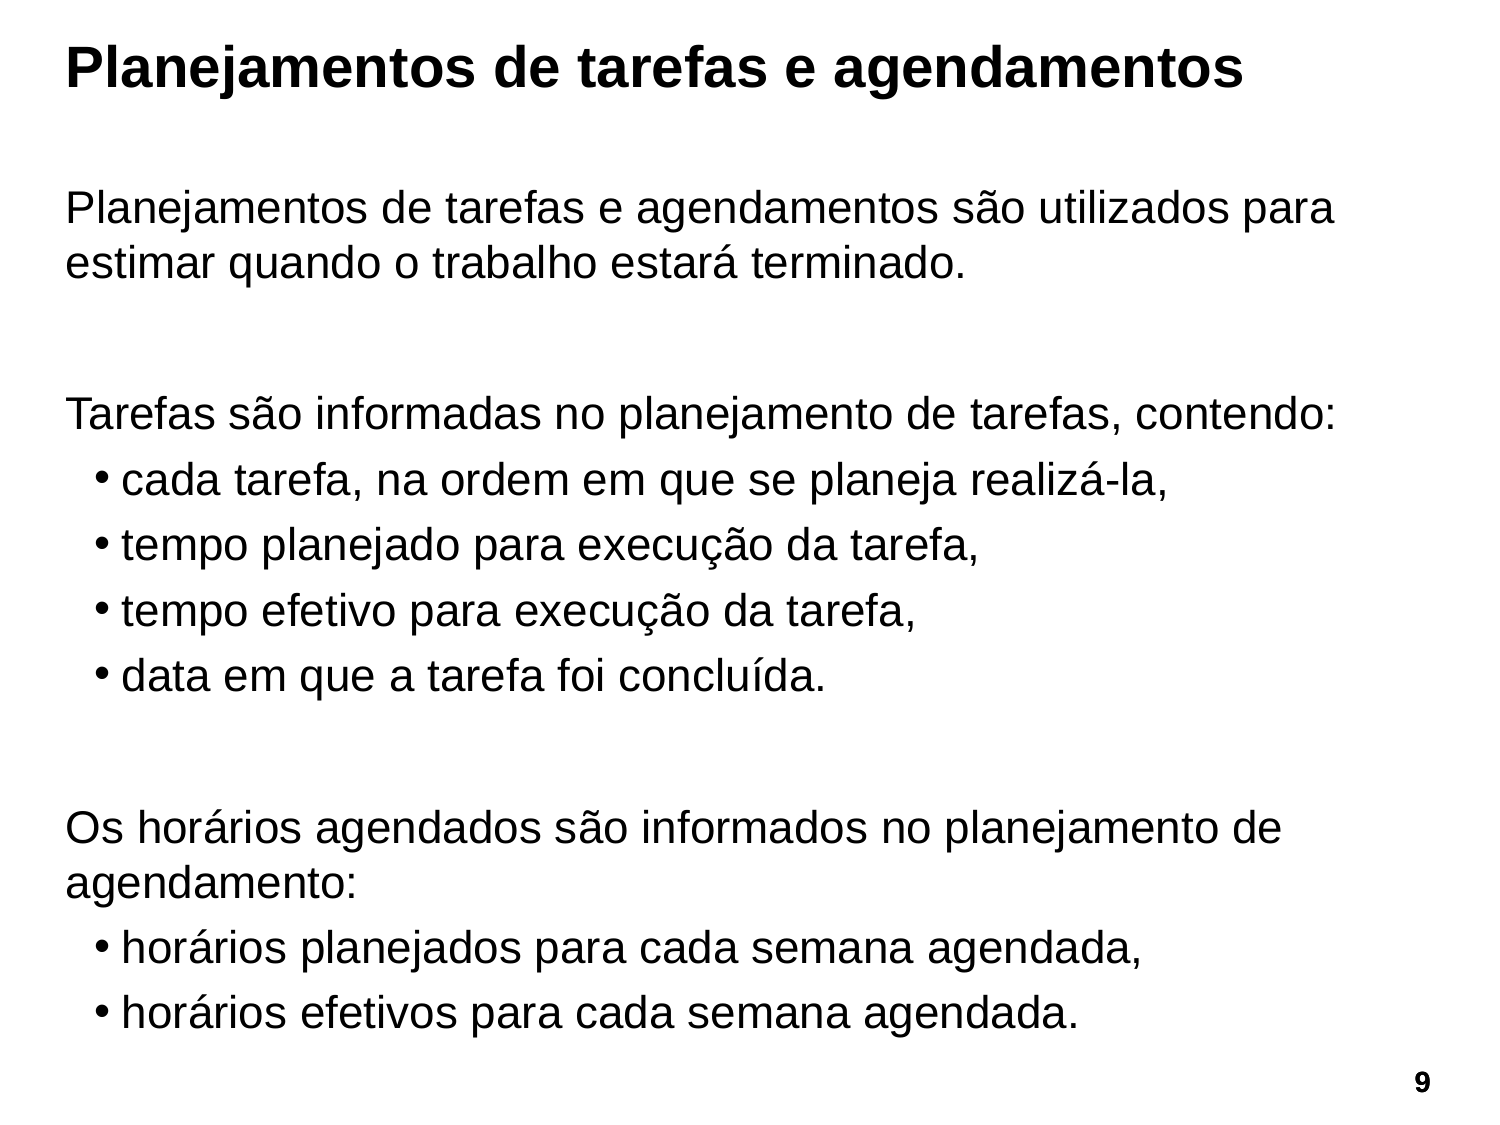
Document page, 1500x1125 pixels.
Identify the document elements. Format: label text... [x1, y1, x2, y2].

list Planejamentos de tarefas e agendamentos são utilizados para estimar quando o trabalho estará terminado. Tarefas são informadas no planejamento de tarefas, contendo: cada tarefa, na ordem em que se planeja realizá-la, tempo planejado para execução da tarefa, tempo efetivo para execução da tarefa, data em que a tarefa foi concluída. Os horários agendados são informados no planejamento de agendamento: horários planejados para cada semana agendada, horários efetivos para cada semana agendada. [65, 177, 1431, 1000]
title Planejamentos de tarefas e agendamentos [65, 37, 1313, 148]
